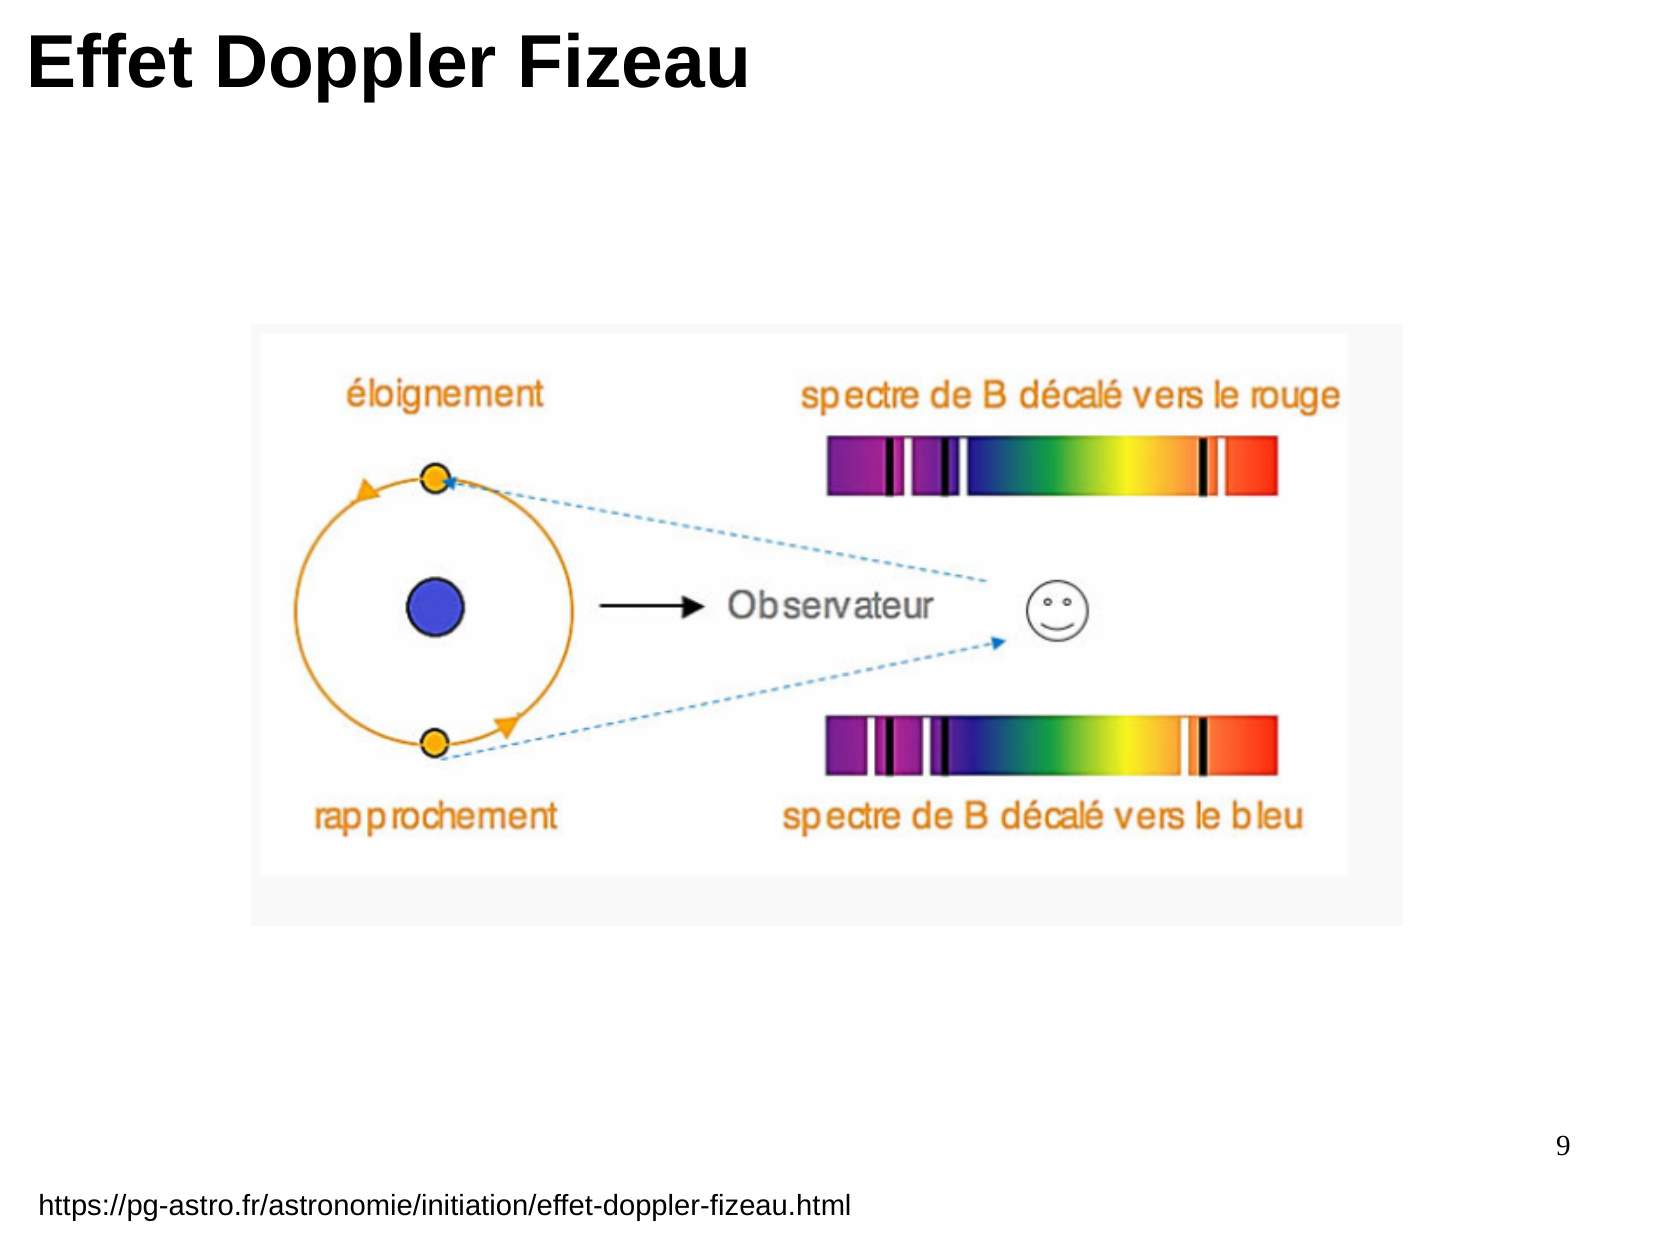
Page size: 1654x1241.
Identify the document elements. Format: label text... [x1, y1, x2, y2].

picture [251, 324, 1403, 926]
text_box Effet Doppler Fizeau [11, 12, 1004, 195]
text_box https://pg-astro.fr/astronomie/initiation/effet-doppler-fizeau.html [23, 1181, 875, 1241]
